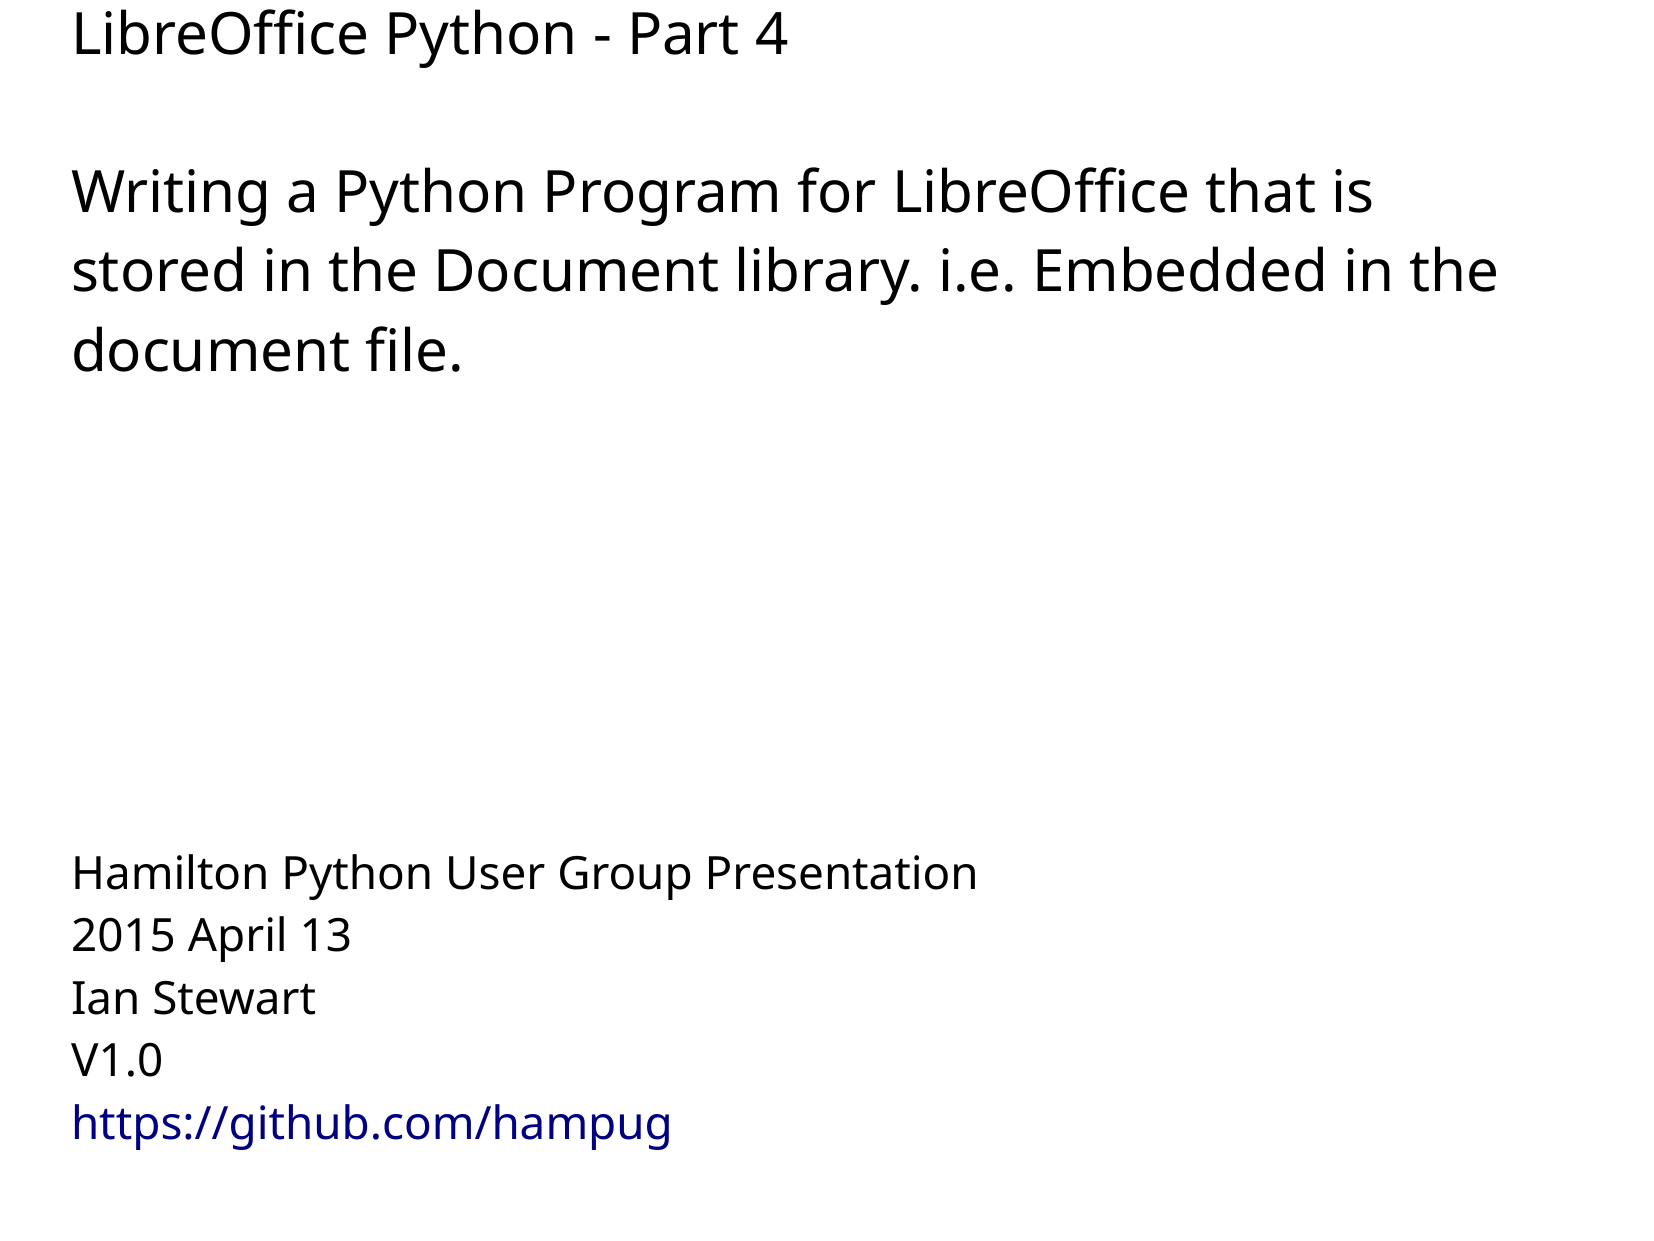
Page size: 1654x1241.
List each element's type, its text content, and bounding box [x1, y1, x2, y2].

title LibreOffice Python - Part 4 Writing a Python Program for LibreOffice that is stored in the Document library. i.e. Embedded in the document file. [70, 61, 1560, 319]
text_box Hamilton Python User Group Presentation 2015 April 13 Ian Stewart V1.0 https://github.com/hampug [70, 876, 1560, 1180]
